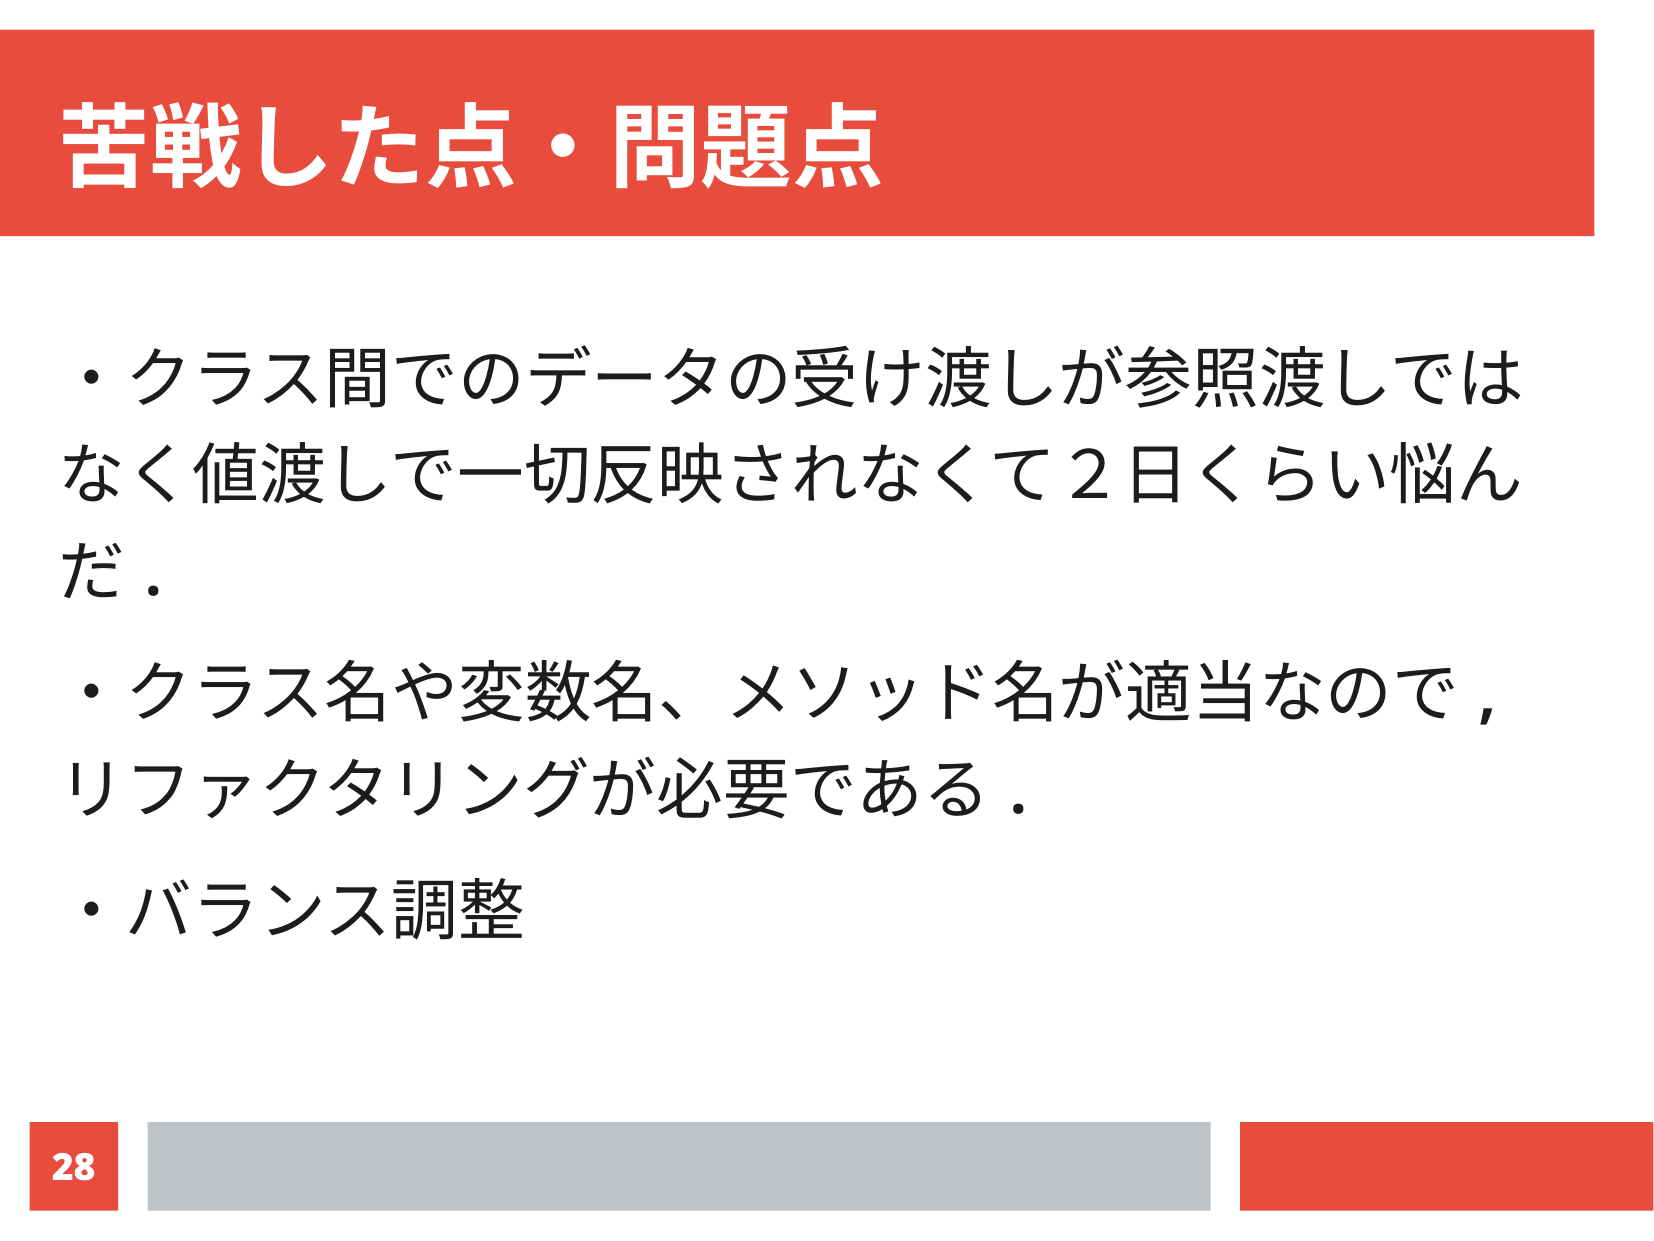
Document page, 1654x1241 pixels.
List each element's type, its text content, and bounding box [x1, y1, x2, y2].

list ・クラス間でのデータの受け渡しが参照渡しではなく値渡しで一切反映されなくて２日くらい悩んだ. ・クラス名や変数名、メソッド名が適当なので,リファクタリングが必要である. ・バランス調整 [59, 324, 1565, 1093]
title 苦戦した点・問題点 [59, 59, 1595, 207]
